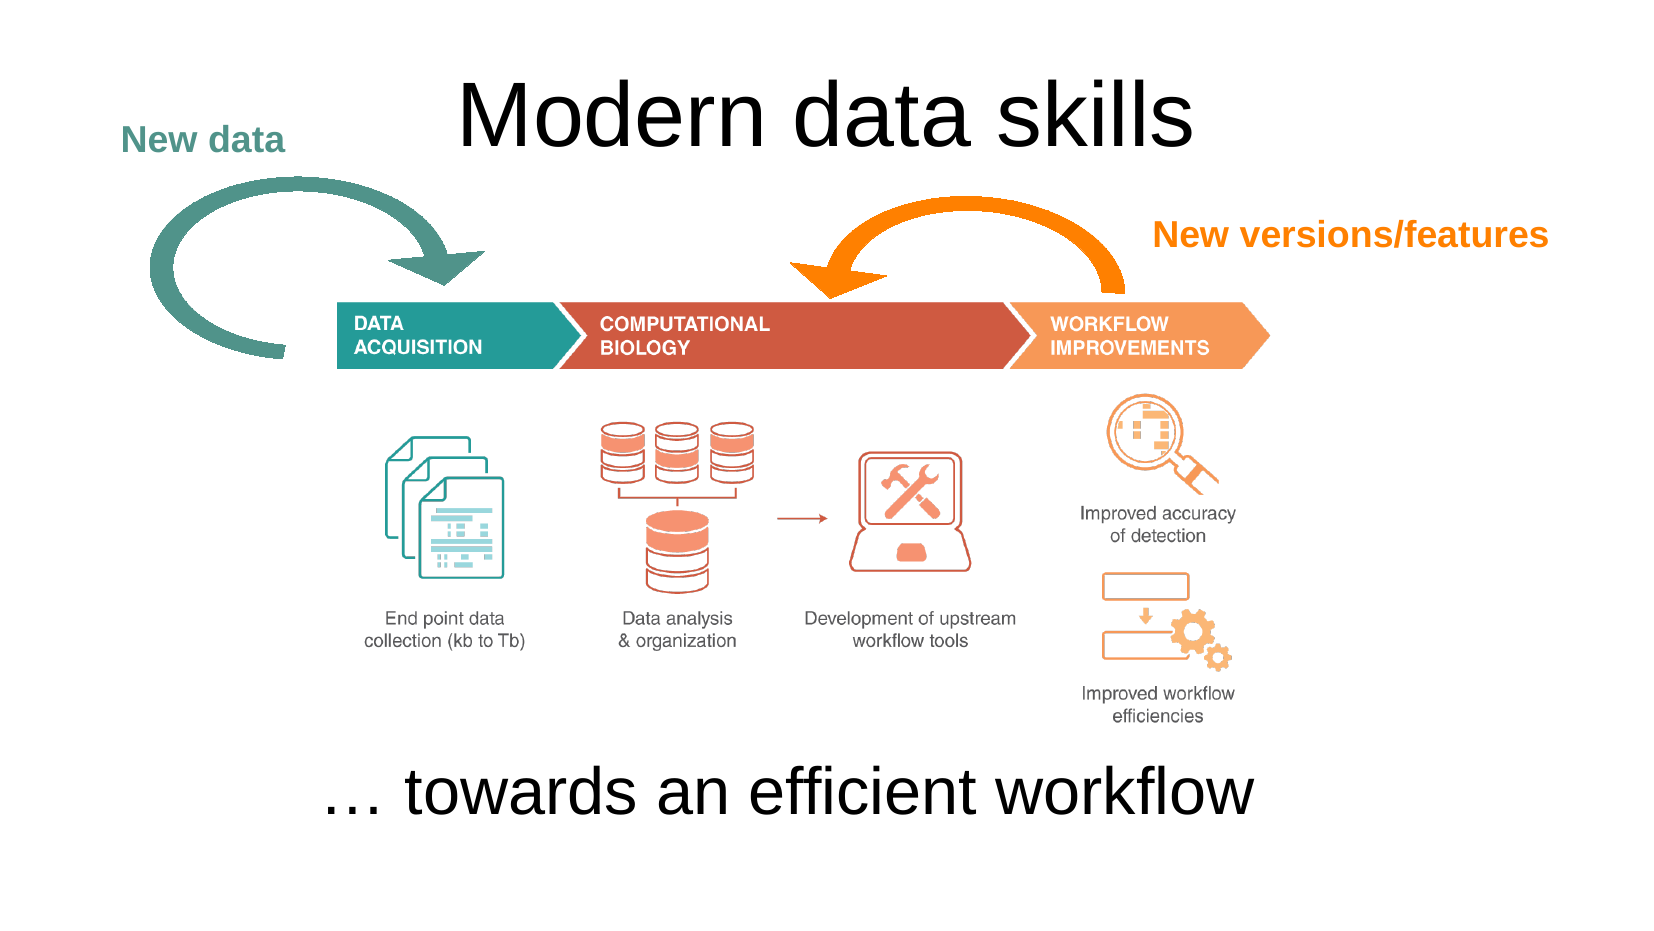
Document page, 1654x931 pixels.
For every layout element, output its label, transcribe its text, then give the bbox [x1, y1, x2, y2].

picture [337, 254, 1271, 780]
title Modern data skills [82, 37, 1571, 193]
text_box … towards an efficient workflow [75, 450, 1501, 874]
text_box New versions/features [1137, 205, 1565, 263]
text_box [790, 196, 1125, 299]
text_box New data [105, 110, 301, 168]
text_box [150, 176, 485, 359]
